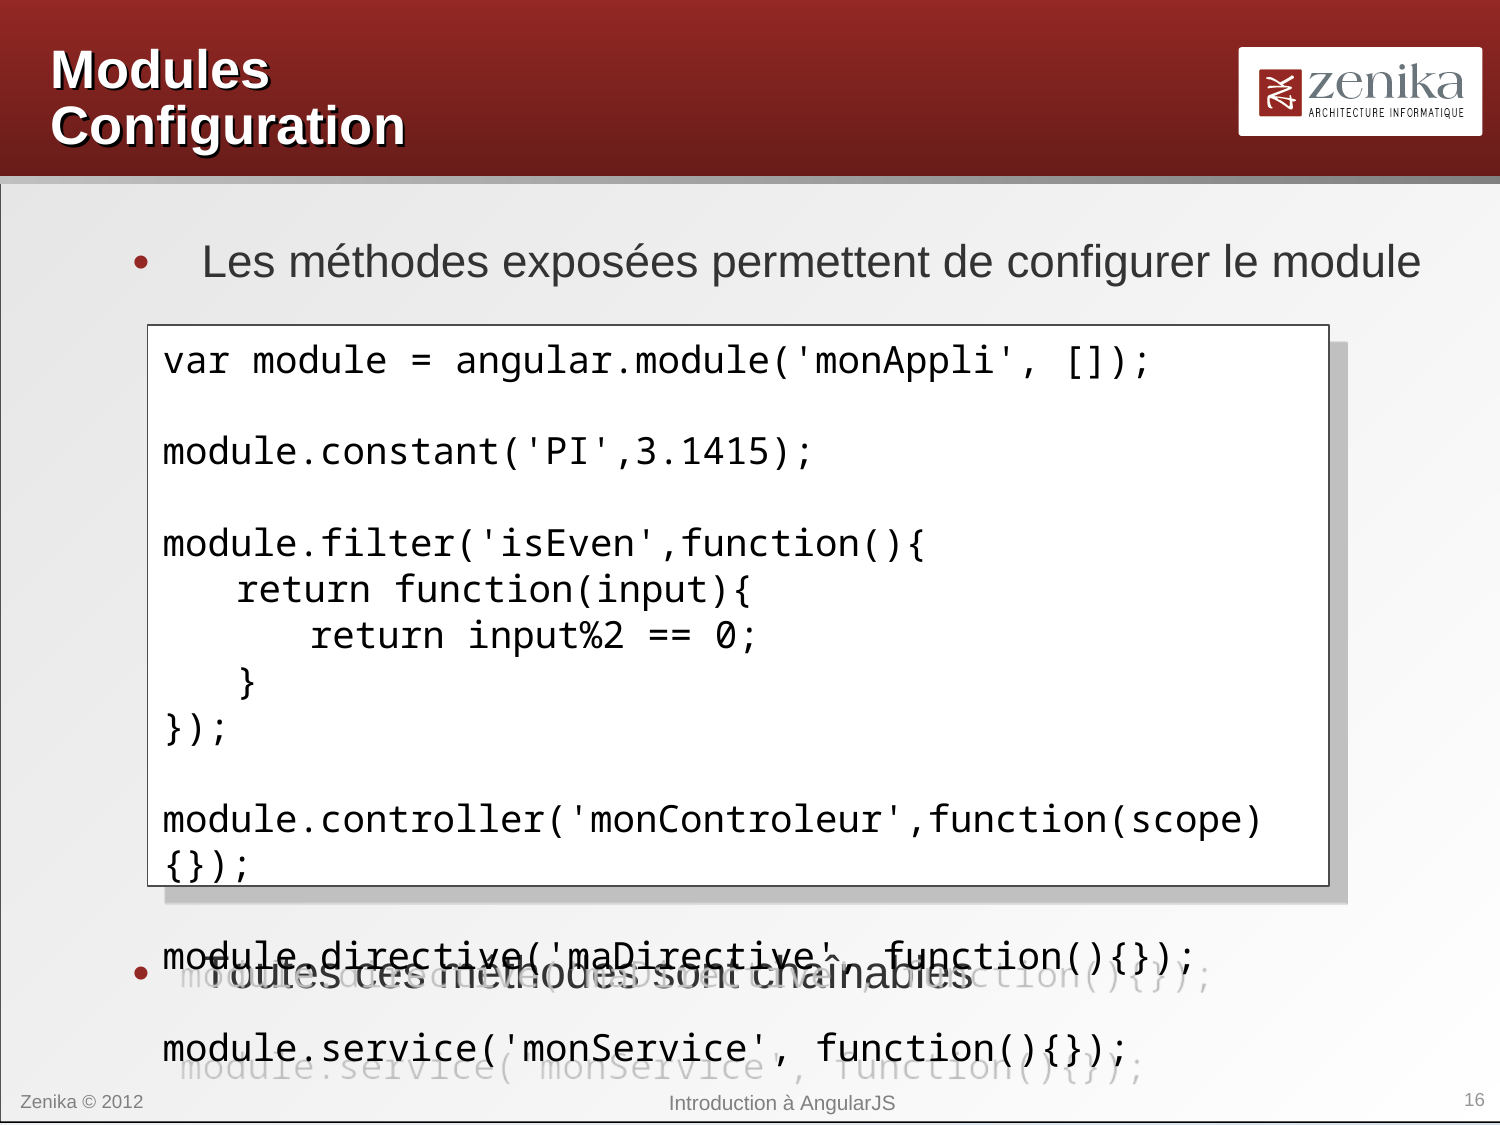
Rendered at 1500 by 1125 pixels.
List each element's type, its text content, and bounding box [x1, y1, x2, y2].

text_box var module = angular.module('monAppli', []); module.constant('PI',3.1415); module.filter('isEven',function(){ return function(input){ return input%2 == 0; } }); module.controller('monControleur',function(scope){}); module.directive('maDirective', function(){}); module.service('monService', function(){}); [147, 324, 1329, 886]
list Les méthodes exposées permettent de configurer le module Toutes ces méthodes sont chaînables [62, 236, 1447, 1065]
title Modules Configuration [50, 15, 1206, 180]
picture [1257, 58, 1464, 125]
